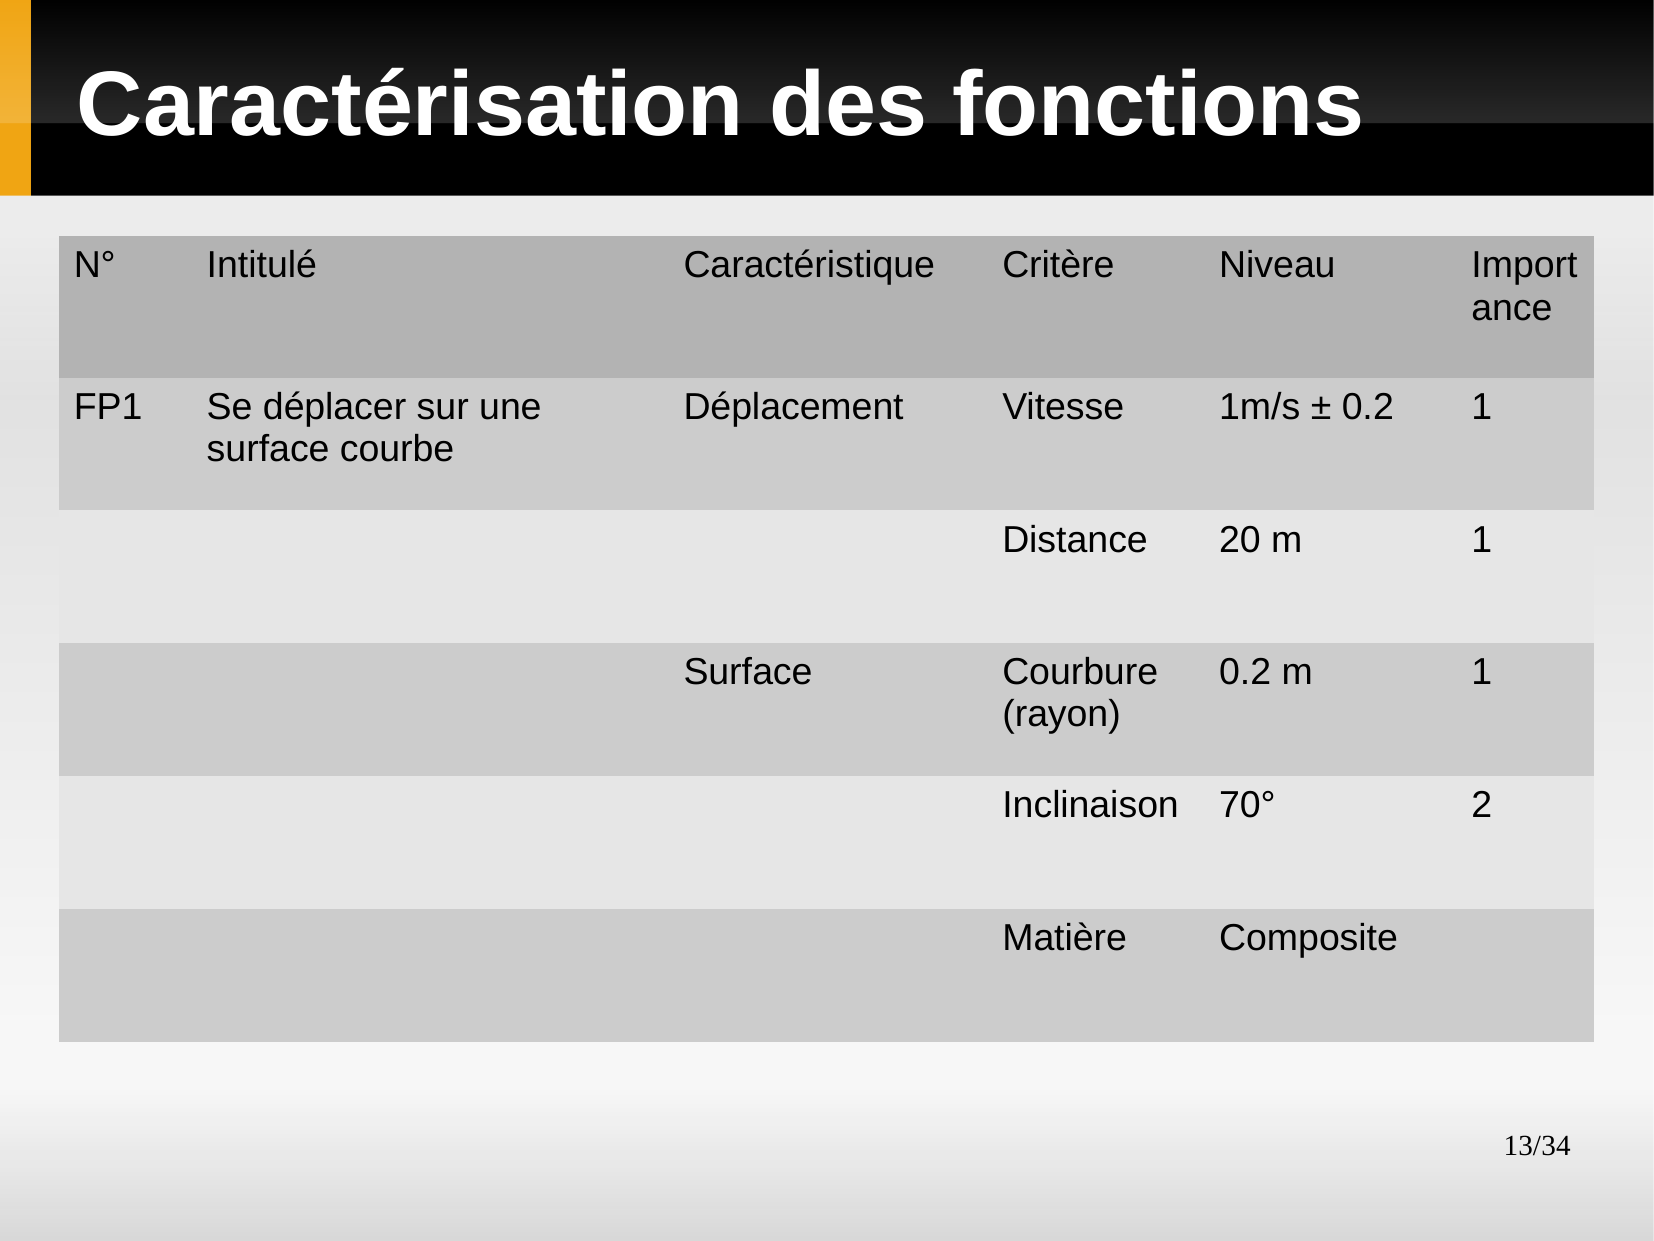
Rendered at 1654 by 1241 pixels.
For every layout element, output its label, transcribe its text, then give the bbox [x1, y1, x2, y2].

table_cell Composite [1204, 909, 1457, 1042]
table_cell 70° [1204, 776, 1457, 909]
table_cell [59, 776, 192, 909]
table_header Importance [1457, 236, 1594, 378]
table_cell Surface [669, 643, 988, 776]
table_cell Déplacement [669, 378, 988, 510]
table_cell Matière [988, 909, 1204, 1042]
table_cell [59, 909, 192, 1042]
table_cell 1m/s ± 0.2 [1204, 378, 1457, 510]
table_cell Vitesse [988, 378, 1204, 510]
table_cell [59, 643, 192, 776]
table_cell 1 [1457, 378, 1594, 510]
table_cell 20 m [1204, 510, 1457, 643]
table_cell [192, 643, 669, 776]
table_header Niveau [1204, 236, 1457, 378]
table_cell Se déplacer sur une surface courbe [192, 378, 669, 510]
table_cell Distance [988, 510, 1204, 643]
table_cell 2 [1457, 776, 1594, 909]
table_cell 1 [1457, 510, 1594, 643]
table_header Intitulé [192, 236, 669, 378]
table_header Critère [988, 236, 1204, 378]
table_header Caractéristique [669, 236, 988, 378]
table_cell 1 [1457, 643, 1594, 776]
table_cell [669, 510, 988, 643]
picture [0, 0, 1654, 1241]
table_cell [669, 909, 988, 1042]
table_cell [192, 909, 669, 1042]
table_cell [192, 510, 669, 643]
table_cell [59, 510, 192, 643]
title Caractérisation des fonctions [76, 0, 1565, 208]
table_cell [1457, 909, 1594, 1042]
table_cell [192, 776, 669, 909]
table_cell Inclinaison [988, 776, 1204, 909]
table_cell Courbure (rayon) [988, 643, 1204, 776]
table_cell [669, 776, 988, 909]
table_cell 0.2 m [1204, 643, 1457, 776]
table_header N° [59, 236, 192, 378]
table_cell FP1 [59, 378, 192, 510]
